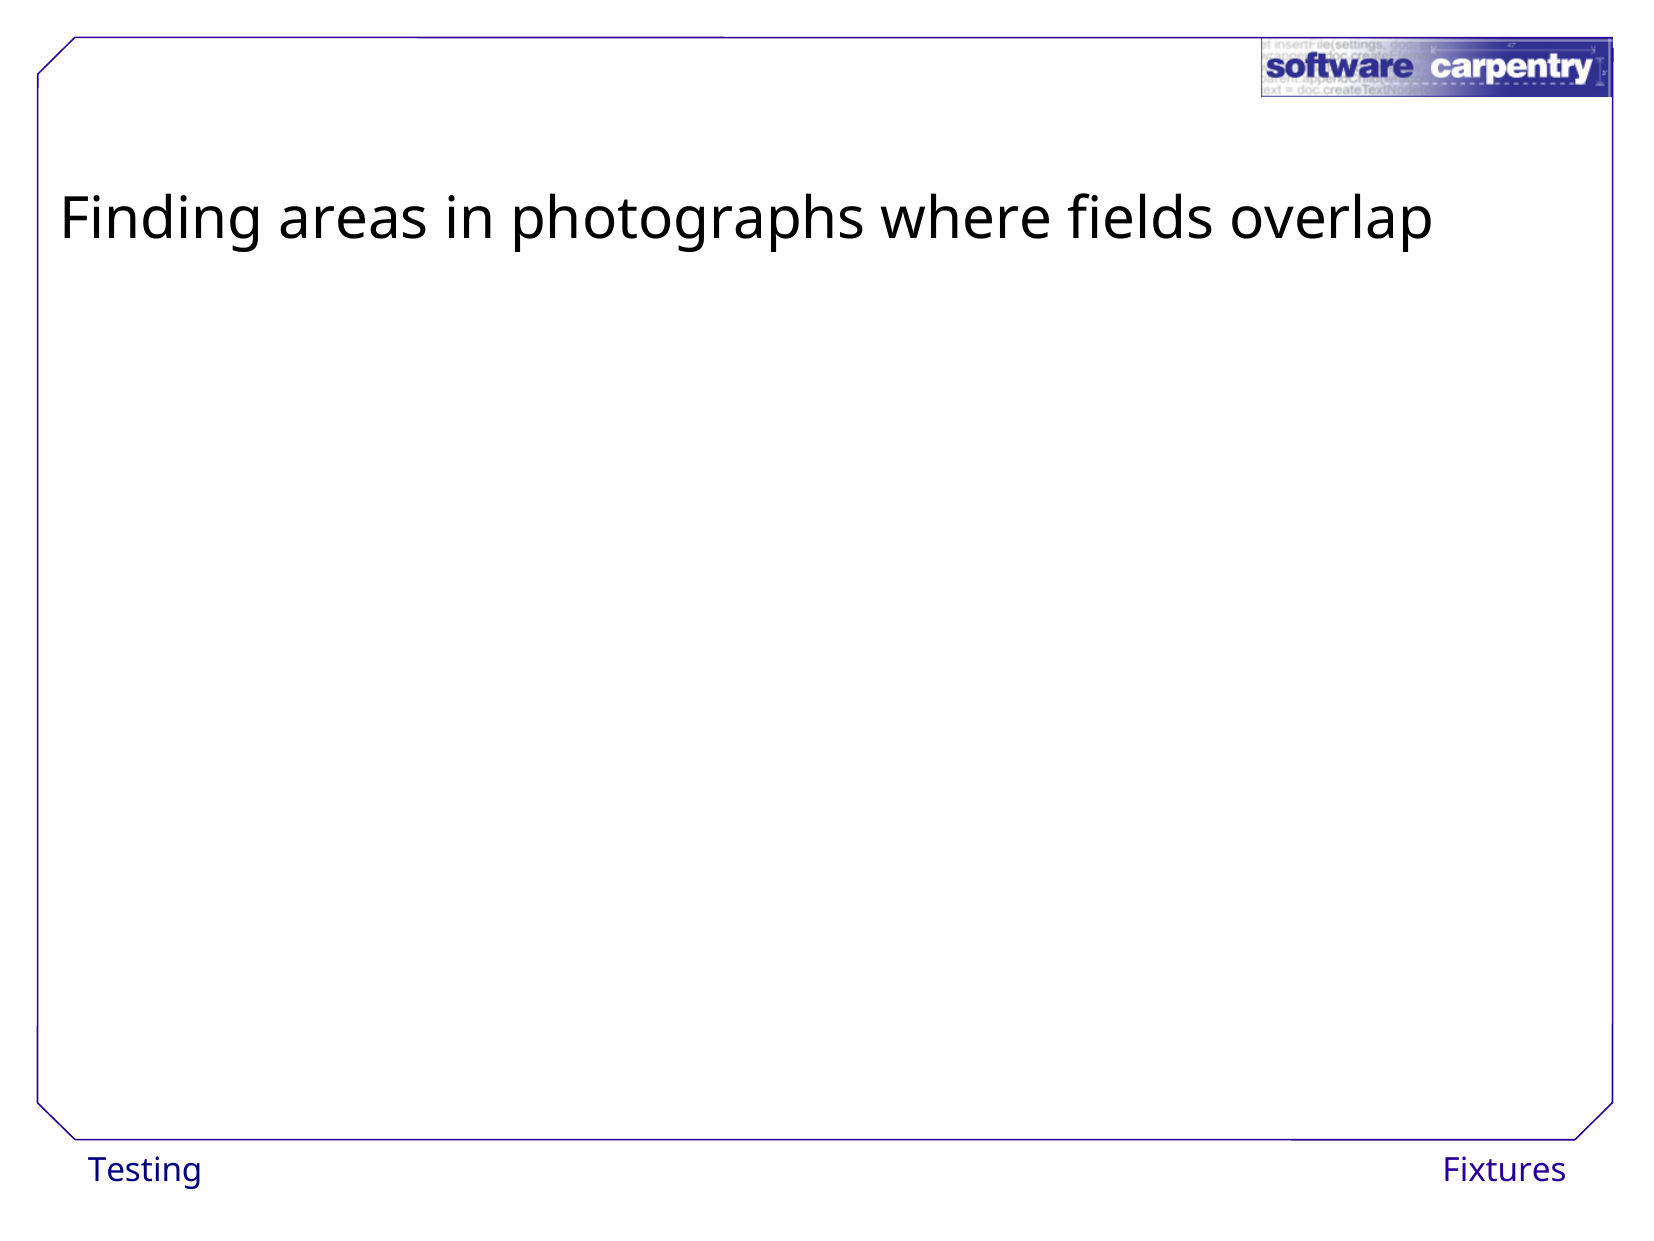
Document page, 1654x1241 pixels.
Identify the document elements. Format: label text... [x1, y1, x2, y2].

picture [1261, 39, 1613, 97]
text_box Finding areas in photographs where fields overlap [44, 138, 1600, 259]
